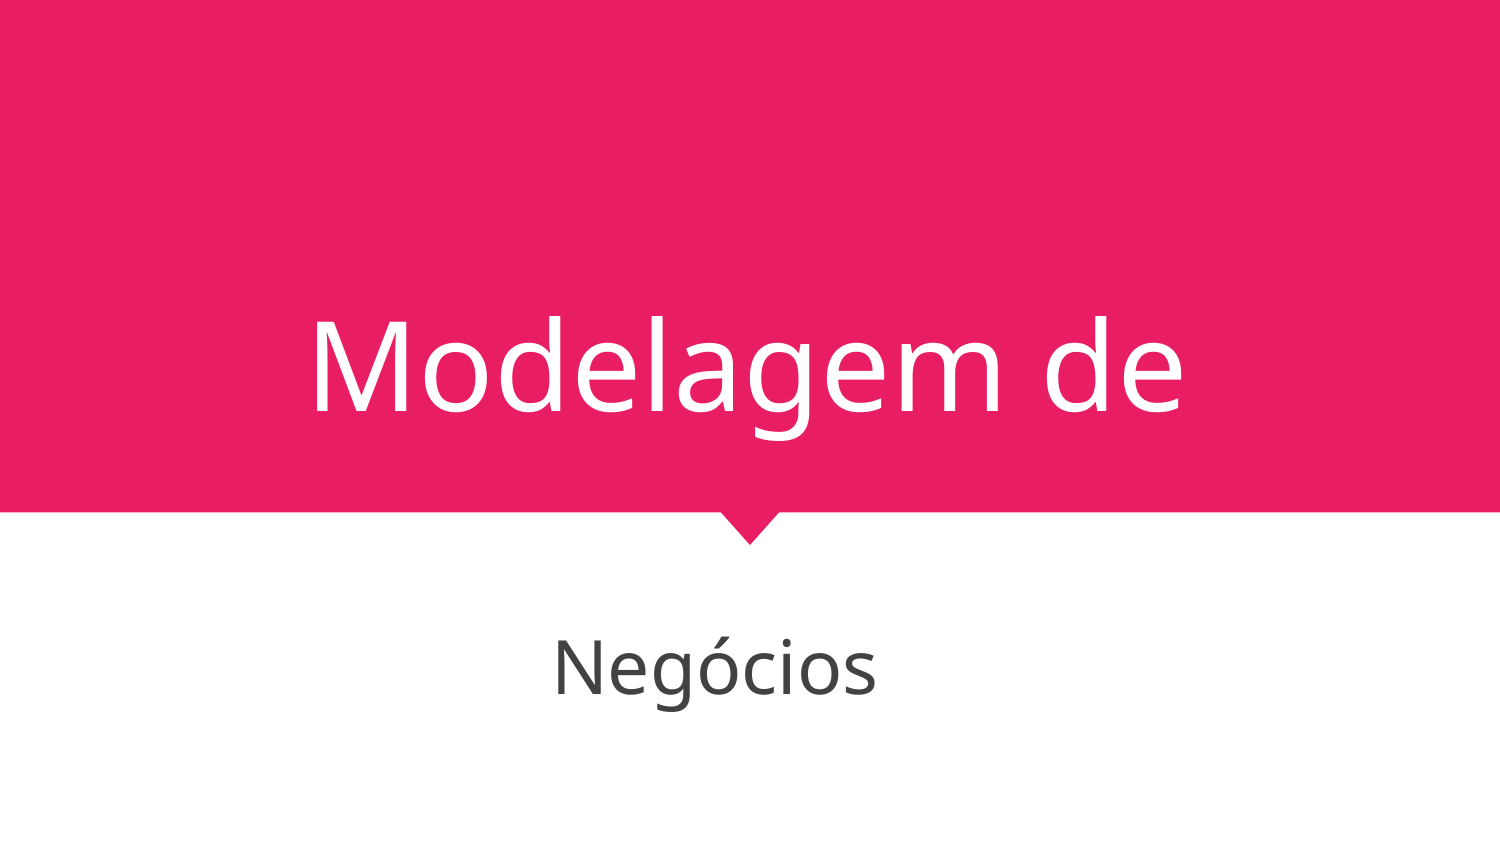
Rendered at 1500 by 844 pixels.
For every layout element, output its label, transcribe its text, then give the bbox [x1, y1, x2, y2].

text_box Negócios [55, 560, 1300, 768]
title Modelagem de [67, 105, 1427, 452]
